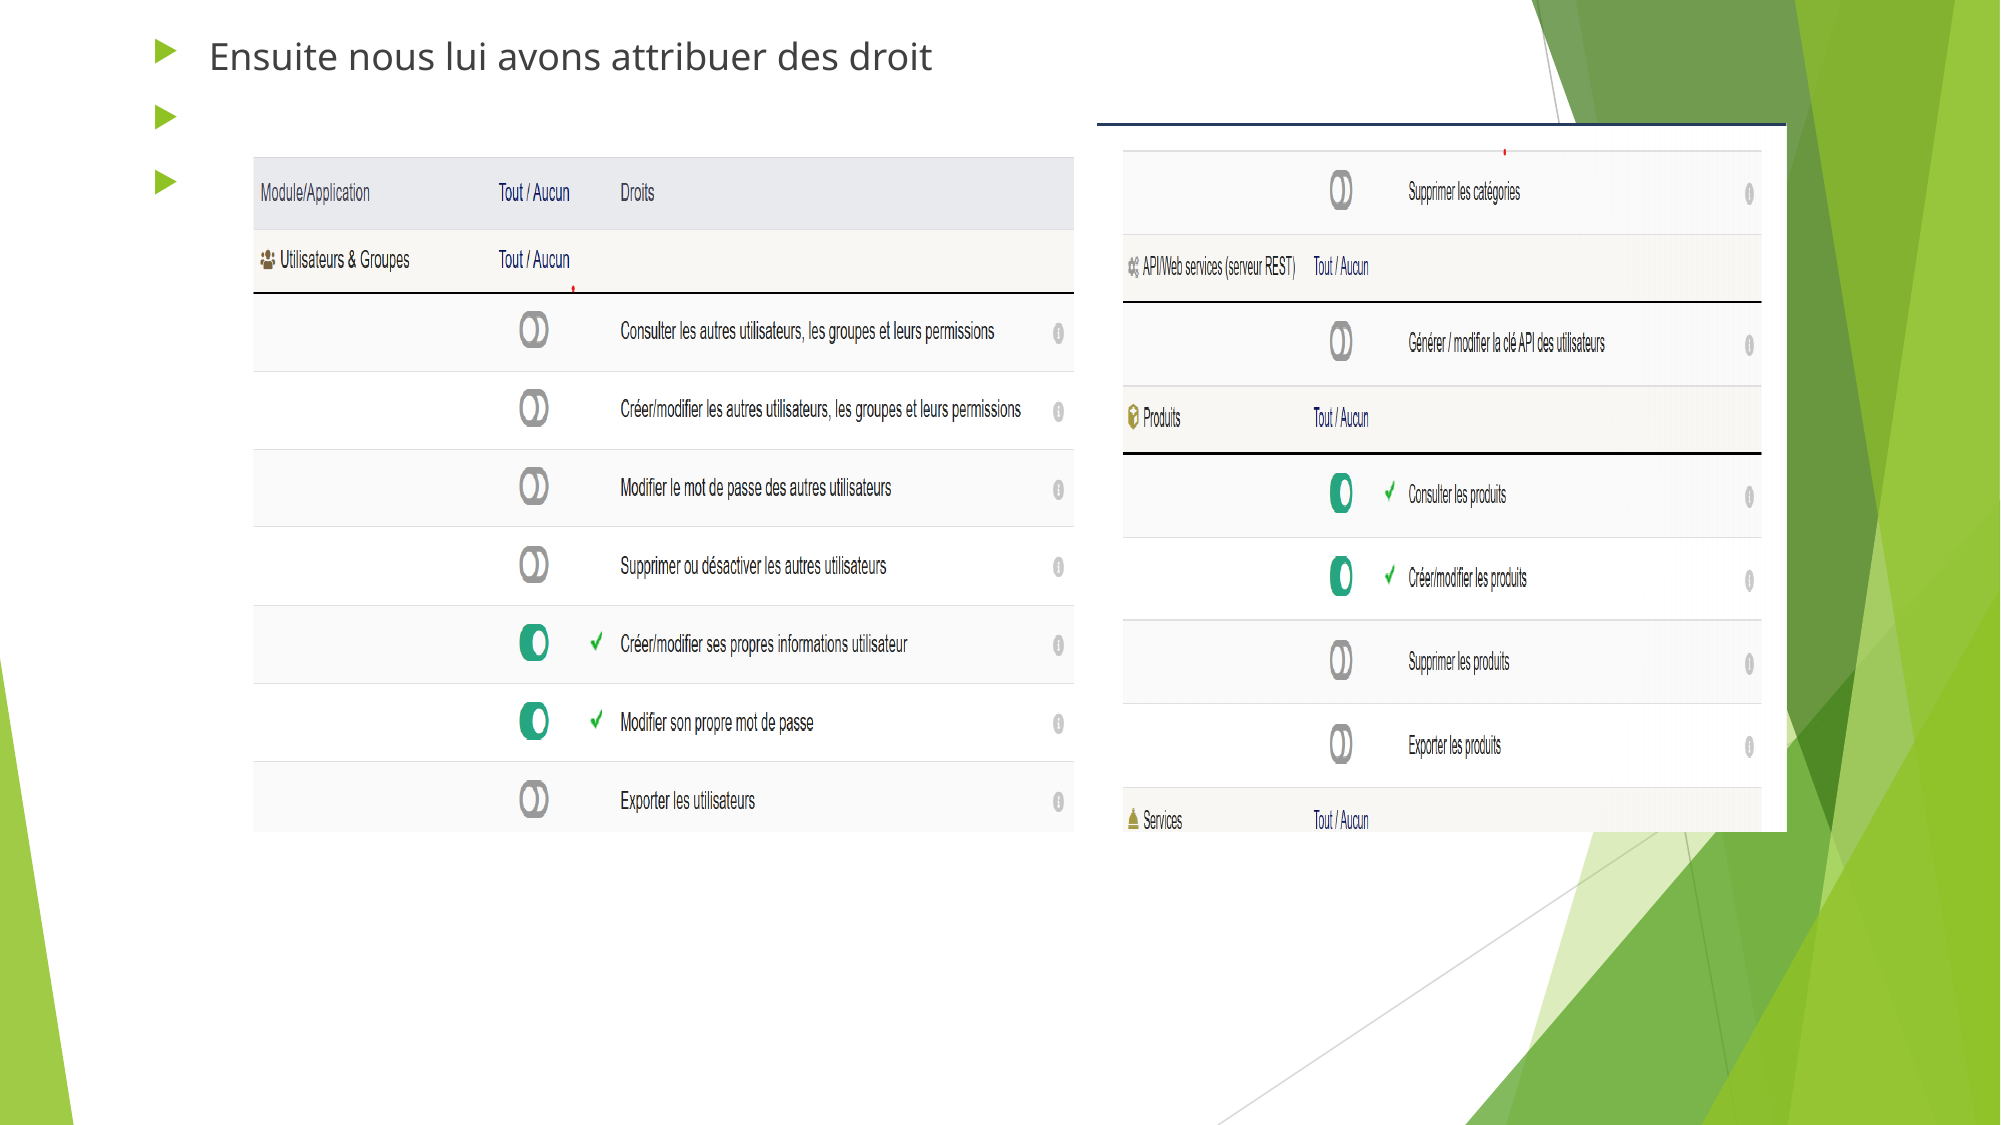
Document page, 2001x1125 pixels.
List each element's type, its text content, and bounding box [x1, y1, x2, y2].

picture [228, 123, 1787, 832]
list Ensuite nous lui avons attribuer des droit [137, 25, 1863, 1014]
